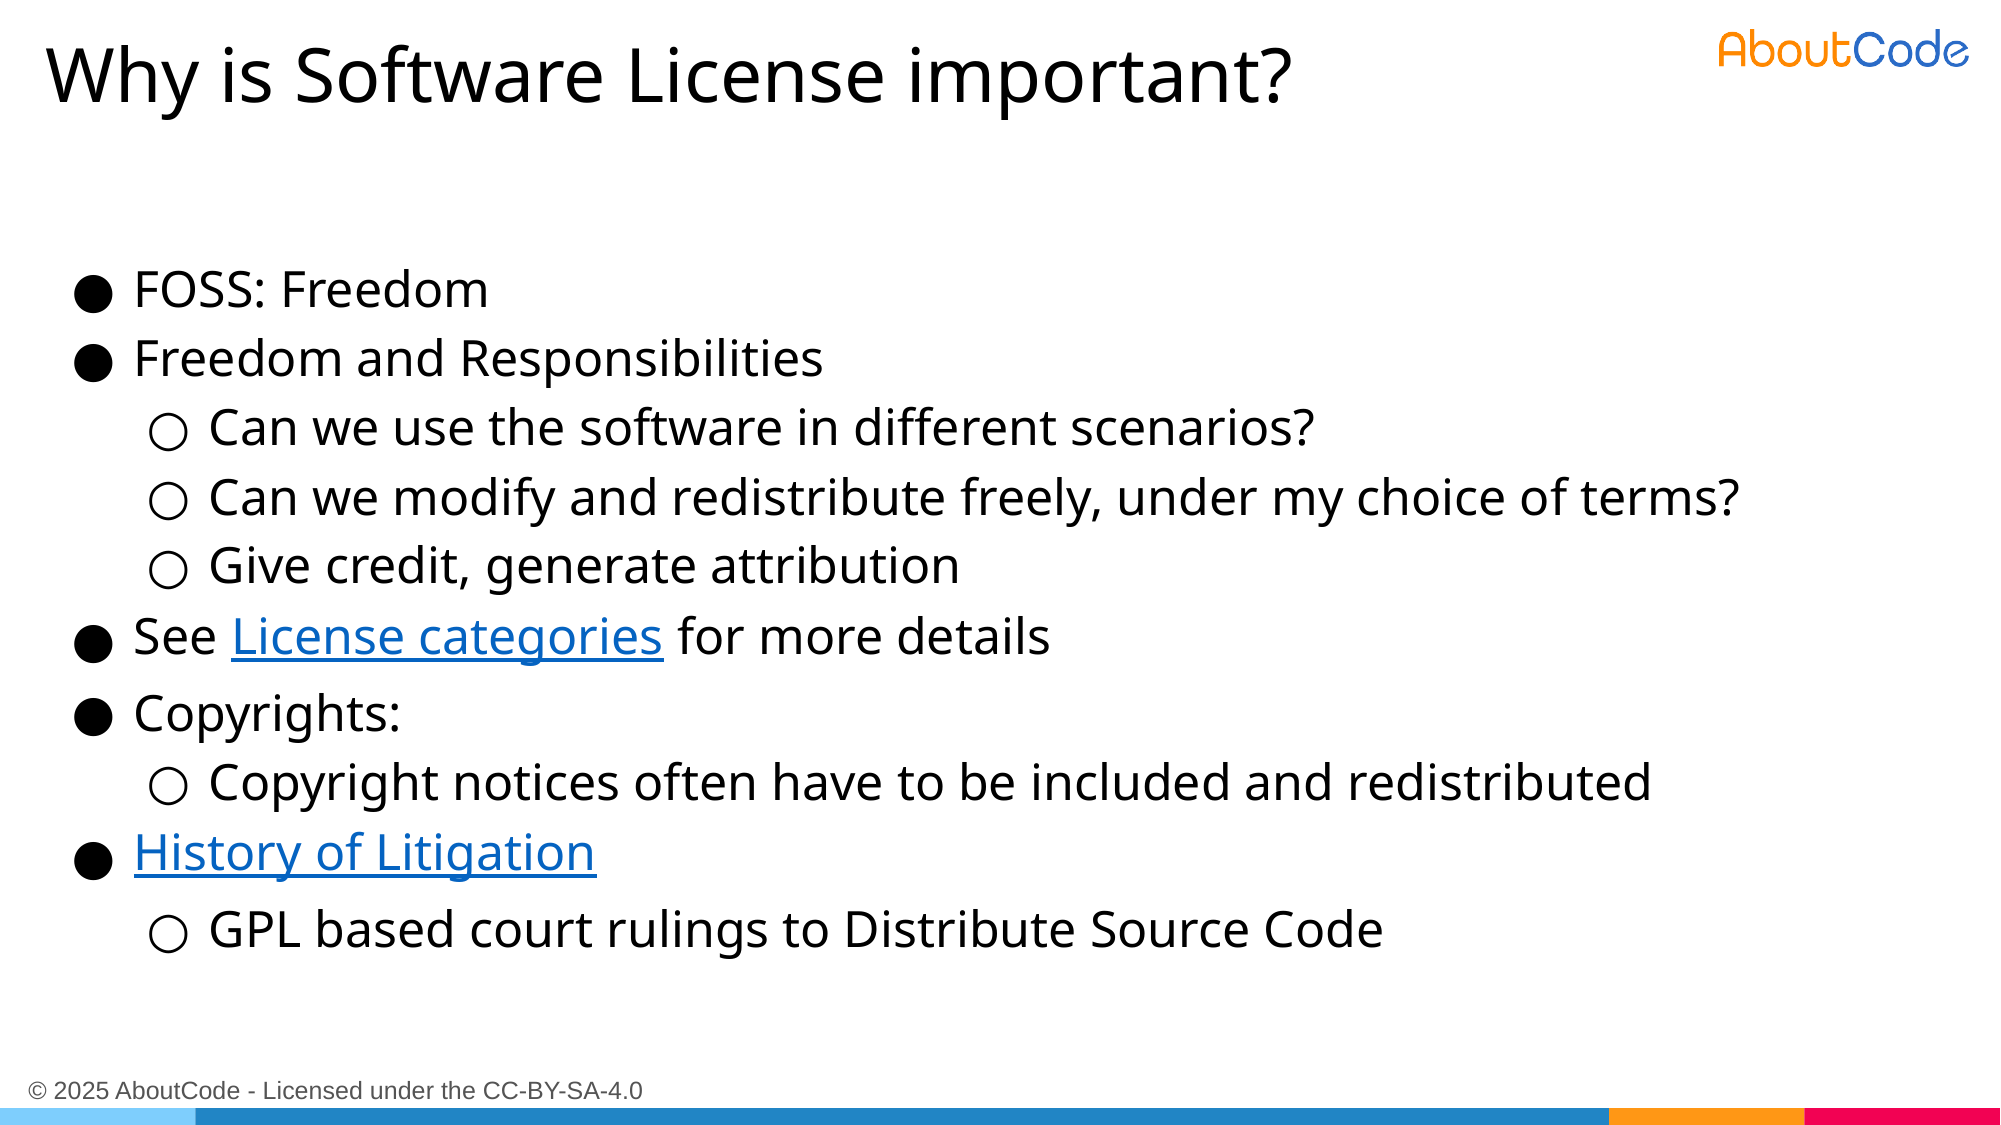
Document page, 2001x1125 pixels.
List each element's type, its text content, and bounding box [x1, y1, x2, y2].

picture [1807, 29, 1969, 67]
title Why is Software License important? [30, 20, 1807, 133]
list FOSS: Freedom Freedom and Responsibilities Can we use the software in different scenarios? Can we modify and redistribute freely, under my choice of terms? Give credit, generate attribution See License categories for more details Copyrights: Copyright notices often have to be included and redistributed History of Litigation GPL based court rulings to Distribute Source Code [44, 233, 1839, 1038]
